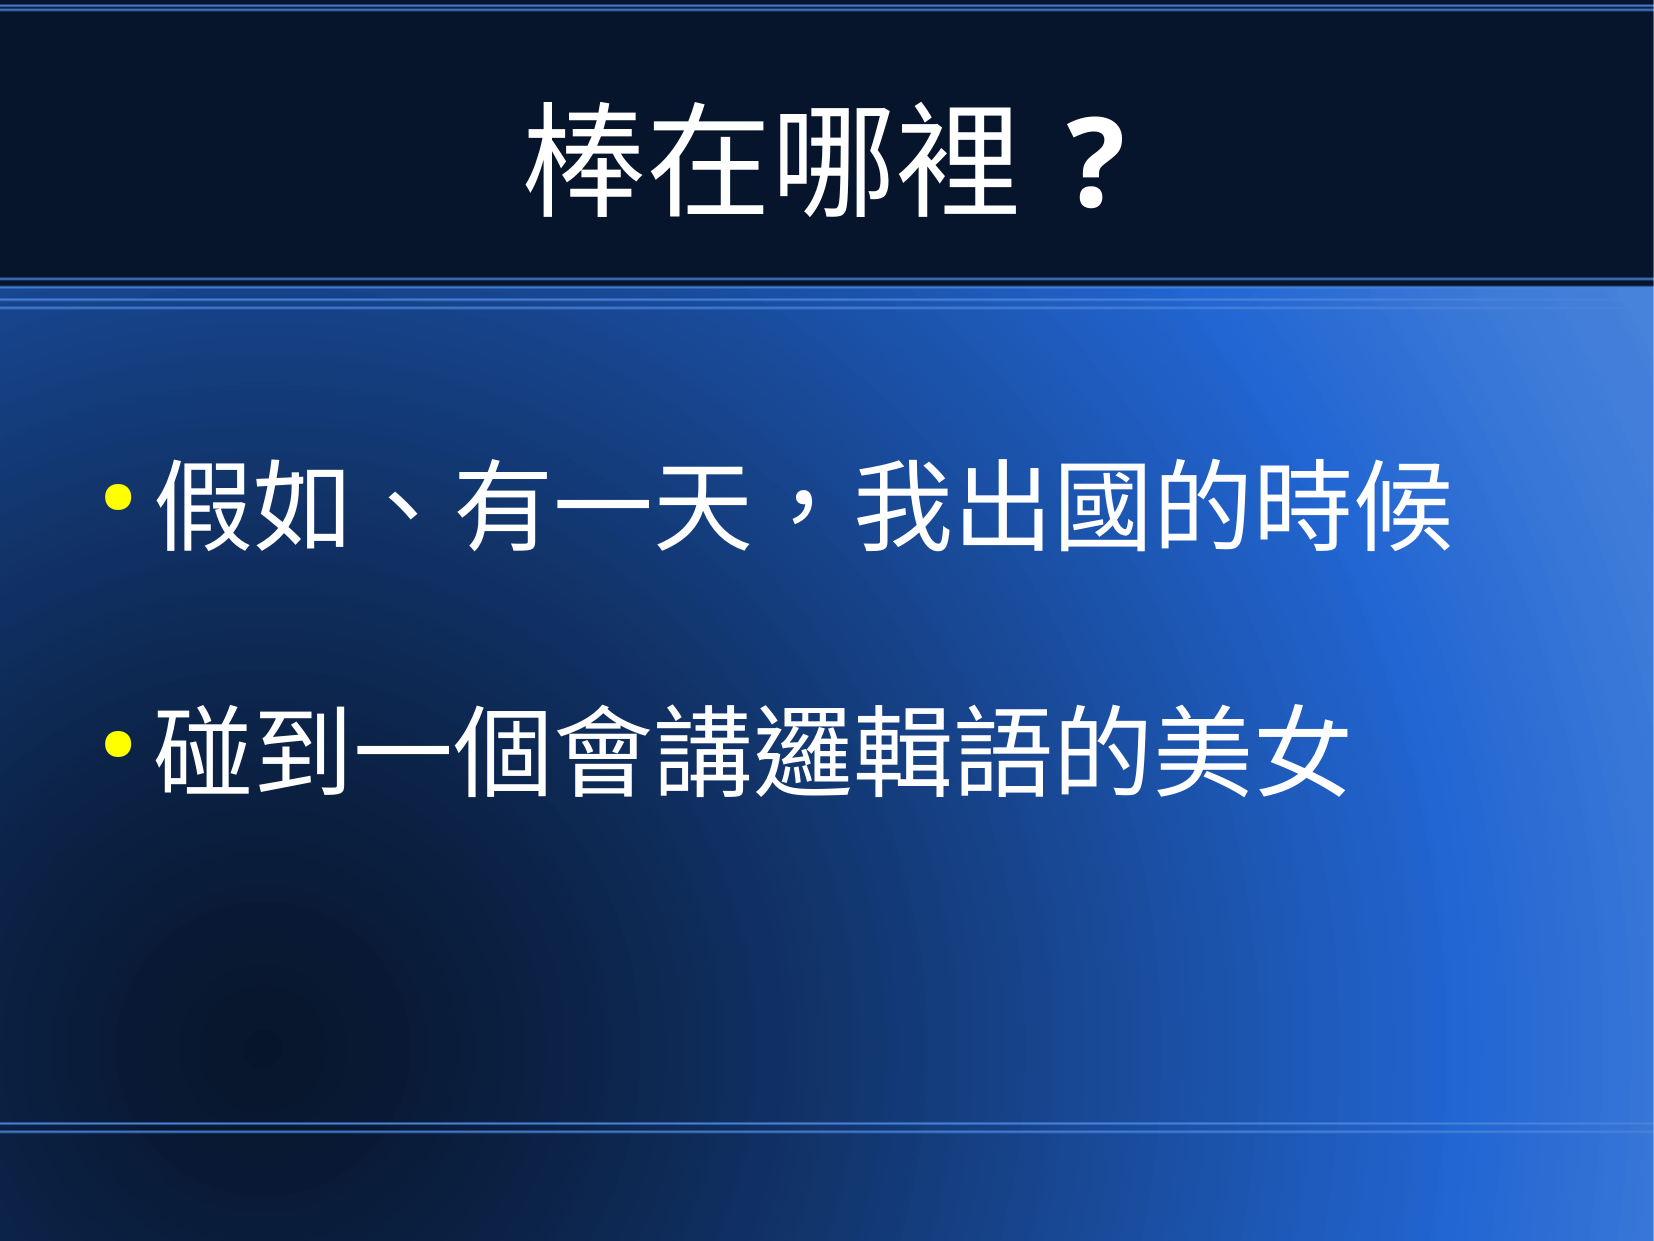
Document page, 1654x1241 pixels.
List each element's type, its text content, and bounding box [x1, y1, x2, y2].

title 棒在哪裡? [82, 49, 1571, 257]
list 假如、有一天，我出國的時候 碰到一個會講邏輯語的美女 [82, 355, 1571, 1241]
picture [0, 0, 1654, 1241]
